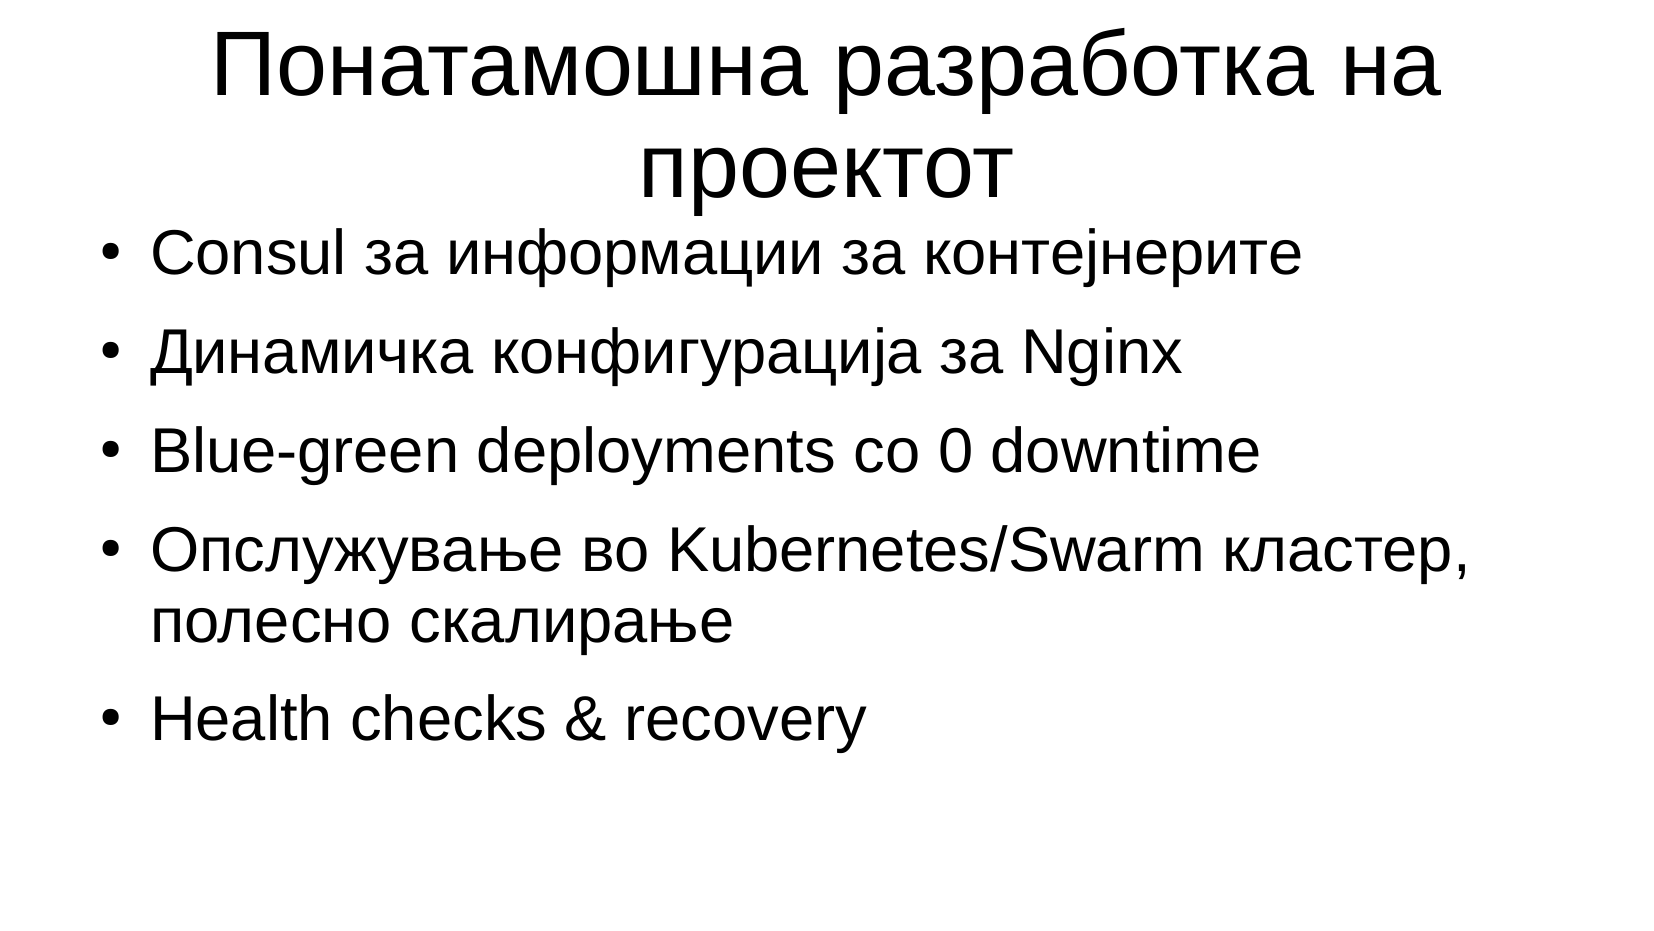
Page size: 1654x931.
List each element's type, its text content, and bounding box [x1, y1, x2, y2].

list Consul за информации за контејнерите Динамичка конфигурација за Nginx Blue-green deployments со 0 downtime Опслужување во Kubernetes/Swarm кластер, полесно скалирање Health checks & recovery [82, 217, 1571, 758]
title Понатамошна разработка на проектот [82, 12, 1571, 217]
